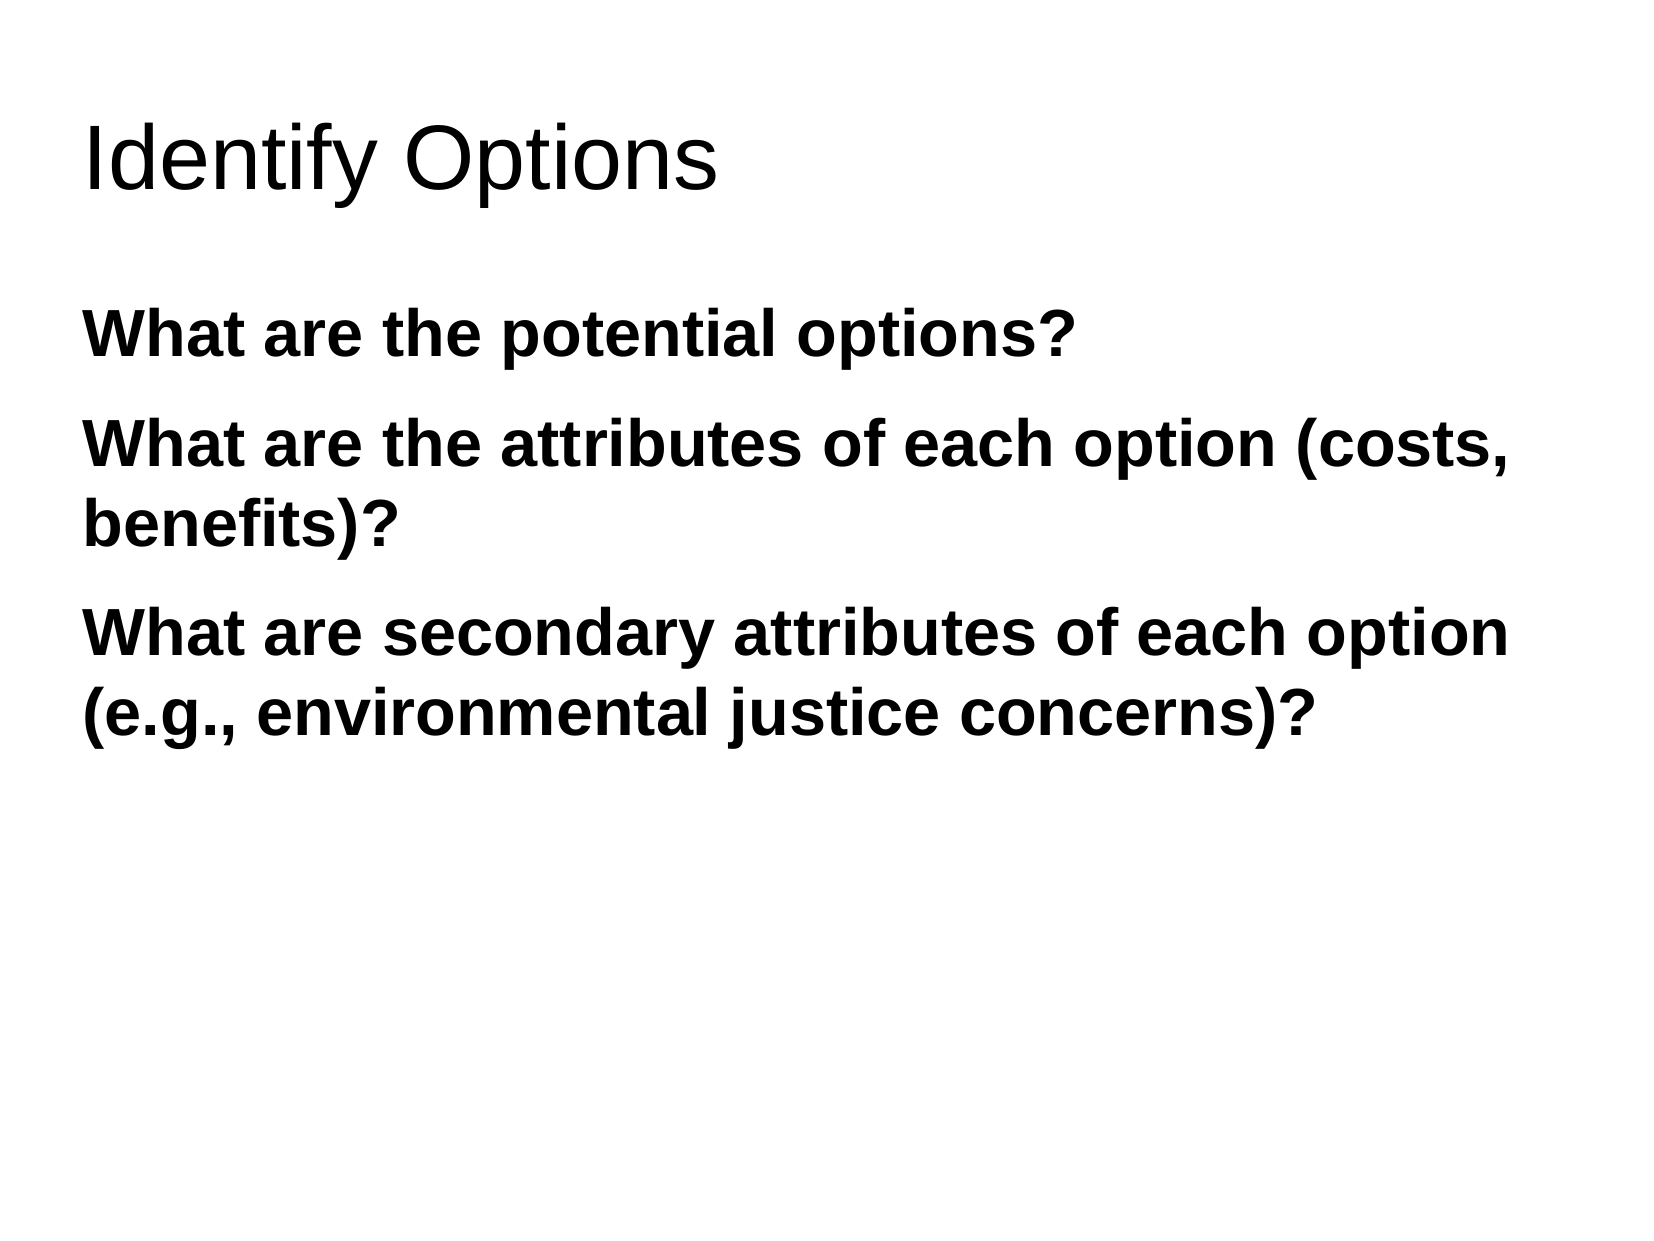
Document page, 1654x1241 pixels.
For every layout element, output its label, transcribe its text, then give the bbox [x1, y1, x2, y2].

list What are the potential options? What are the attributes of each option (costs, benefits)? What are secondary attributes of each option (e.g., environmental justice concerns)? [82, 290, 1571, 1010]
title Identify Options [82, 49, 1571, 257]
